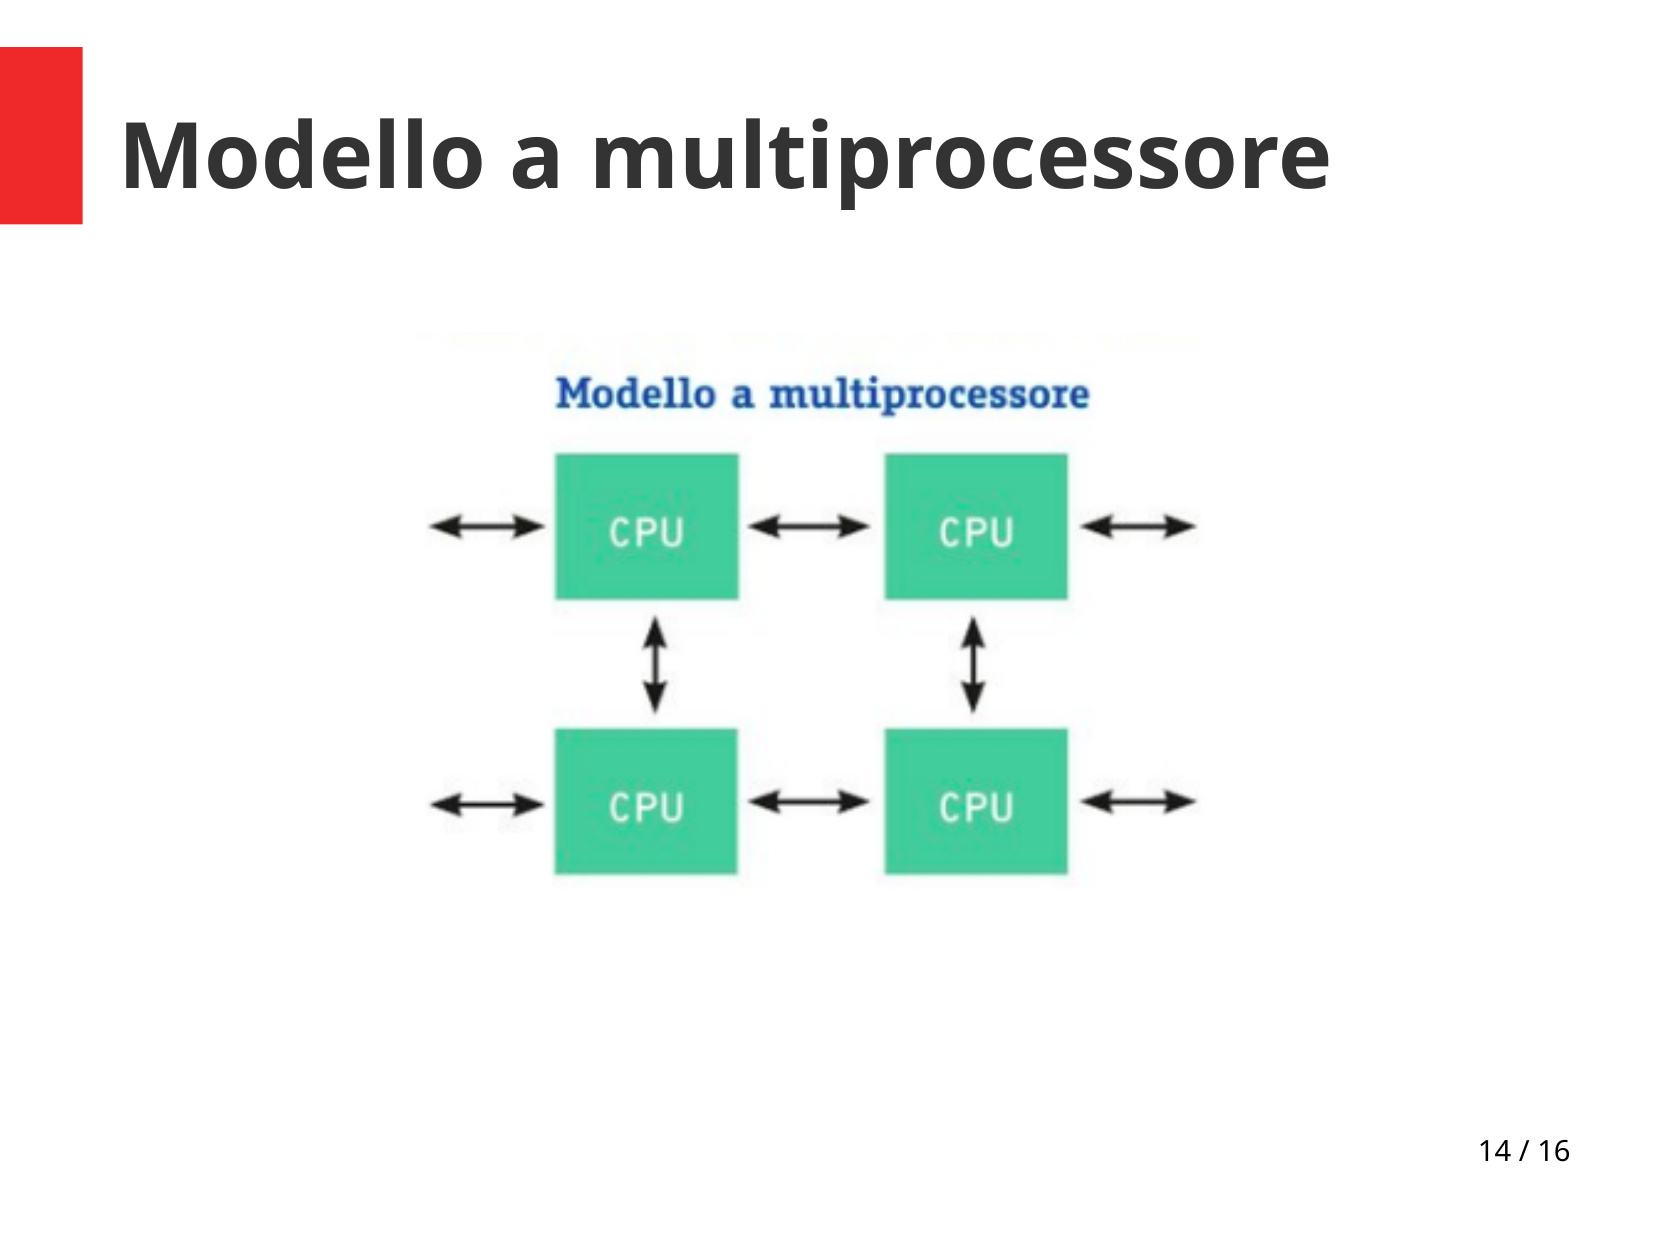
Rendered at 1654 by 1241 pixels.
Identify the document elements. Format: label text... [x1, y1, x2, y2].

picture [412, 332, 1241, 908]
title Modello a multiprocessore [118, 49, 1571, 257]
